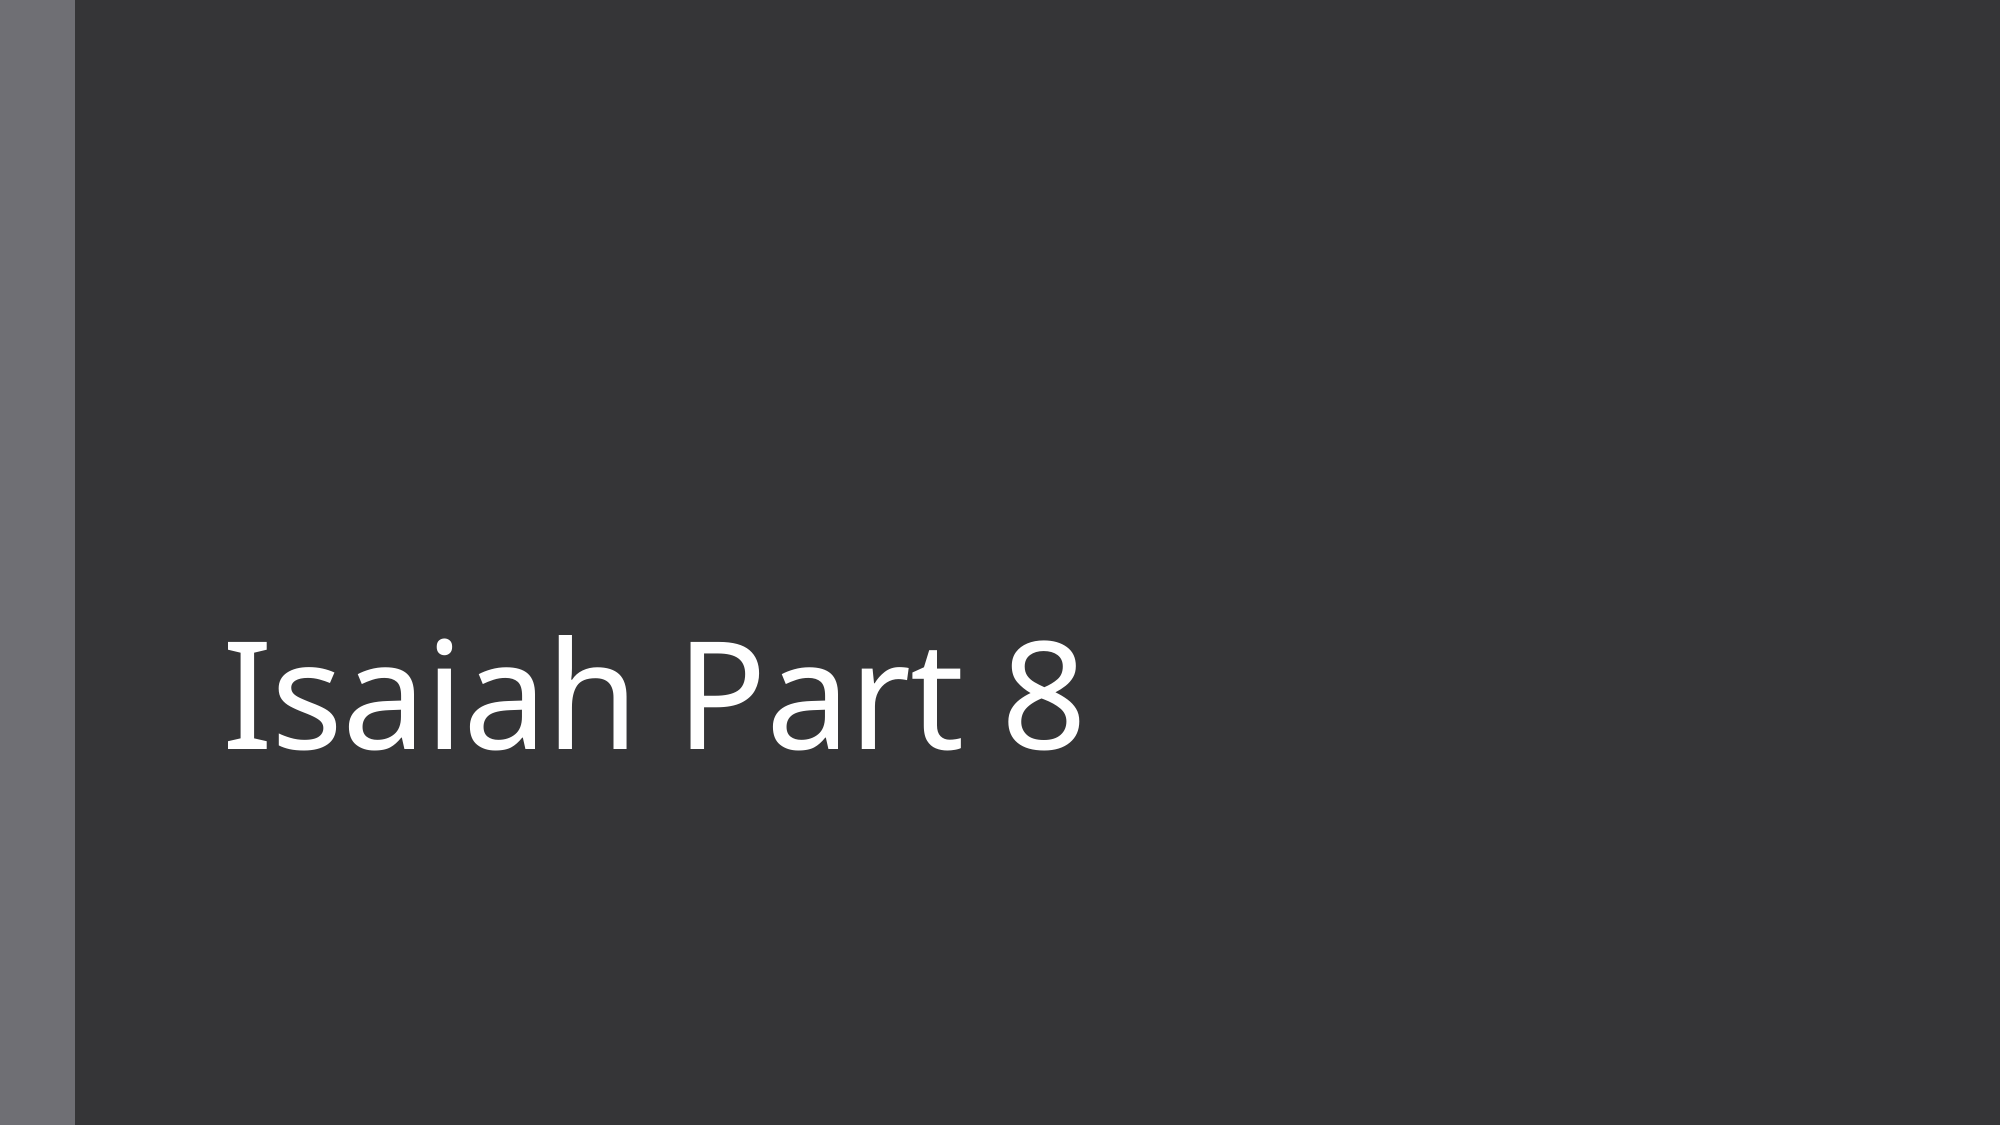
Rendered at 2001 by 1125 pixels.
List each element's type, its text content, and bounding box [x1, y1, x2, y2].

title Isaiah Part 8 [206, 124, 1752, 788]
